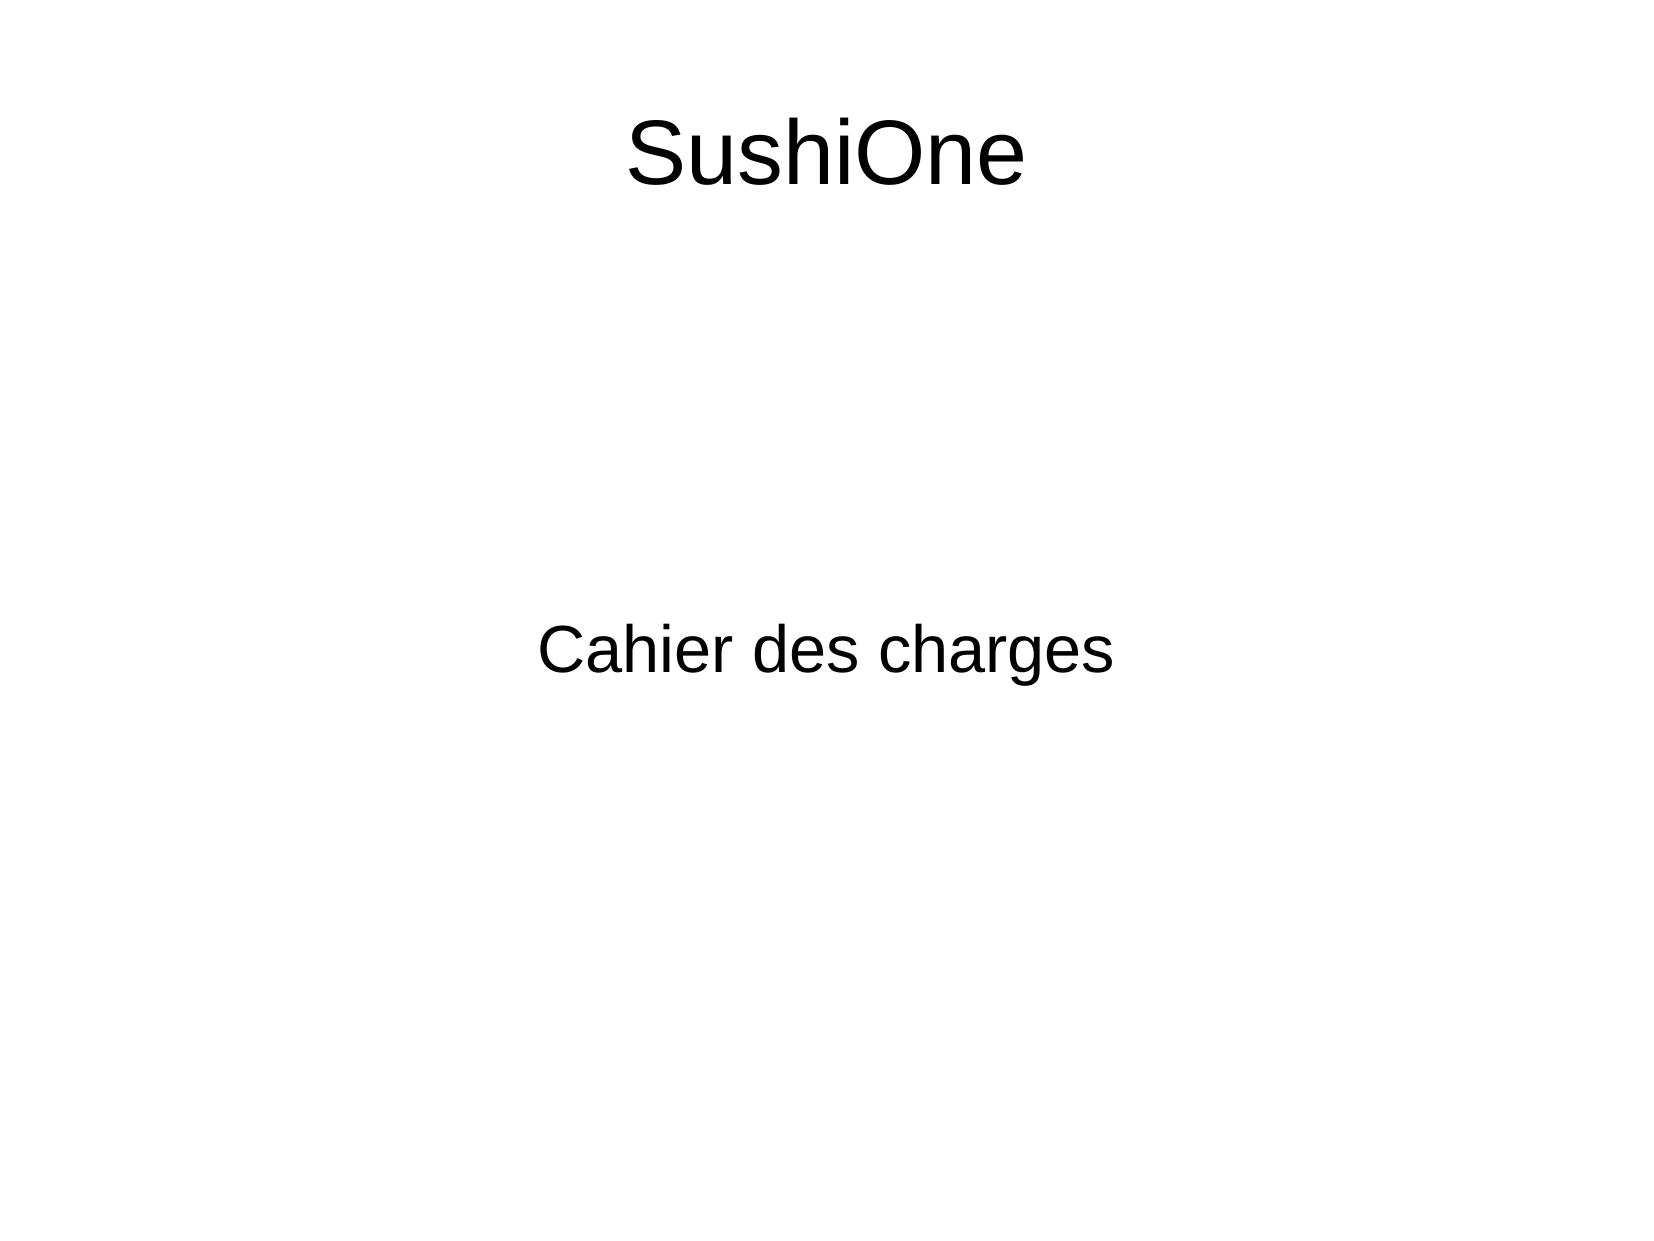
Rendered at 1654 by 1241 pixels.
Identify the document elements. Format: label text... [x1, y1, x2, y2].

subtitle Cahier des charges [82, 290, 1571, 1010]
title SushiOne [82, 49, 1571, 257]
